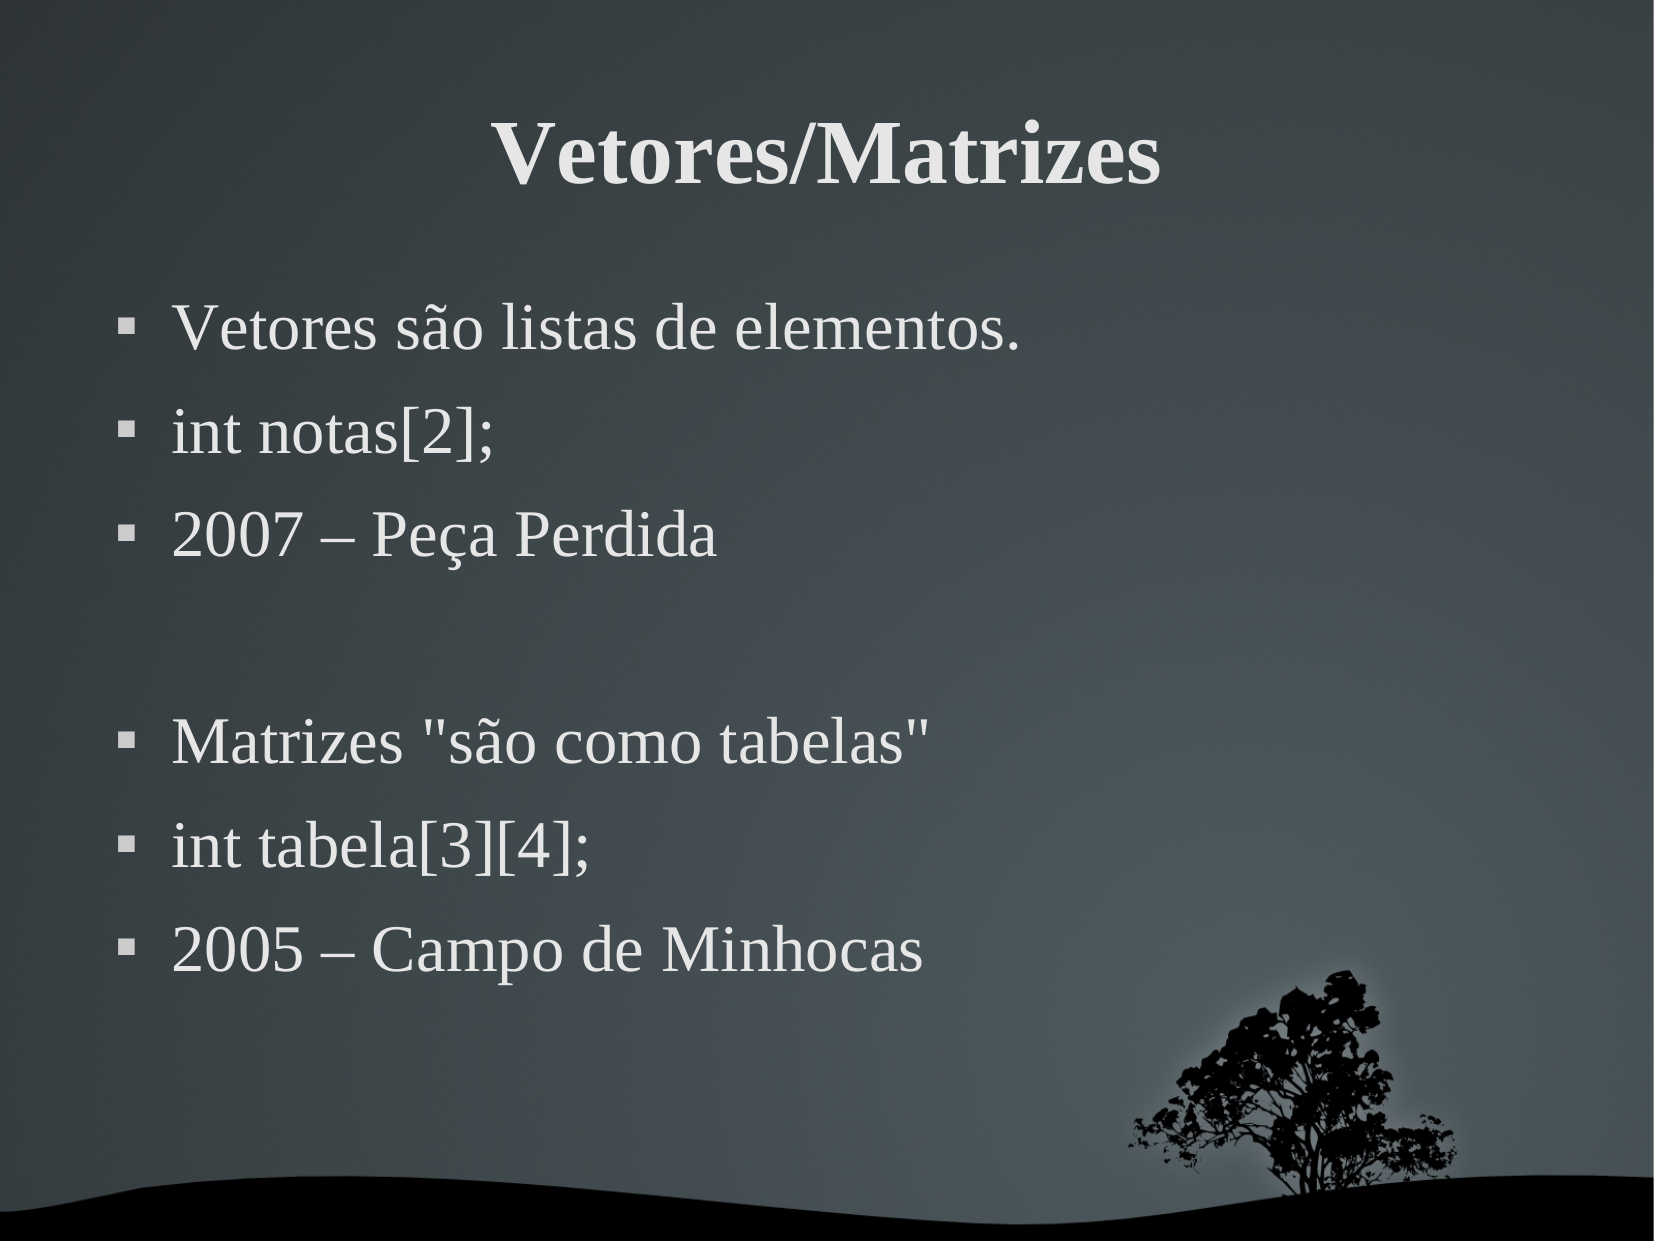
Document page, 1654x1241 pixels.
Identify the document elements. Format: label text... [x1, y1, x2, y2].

picture [0, 0, 1654, 1241]
title Vetores/Matrizes [82, 56, 1571, 250]
list Vetores são listas de elementos. int notas[2]; 2007 – Peça Perdida Matrizes "são como tabelas" int tabela[3][4]; 2005 – Campo de Minhocas [82, 290, 1571, 1094]
